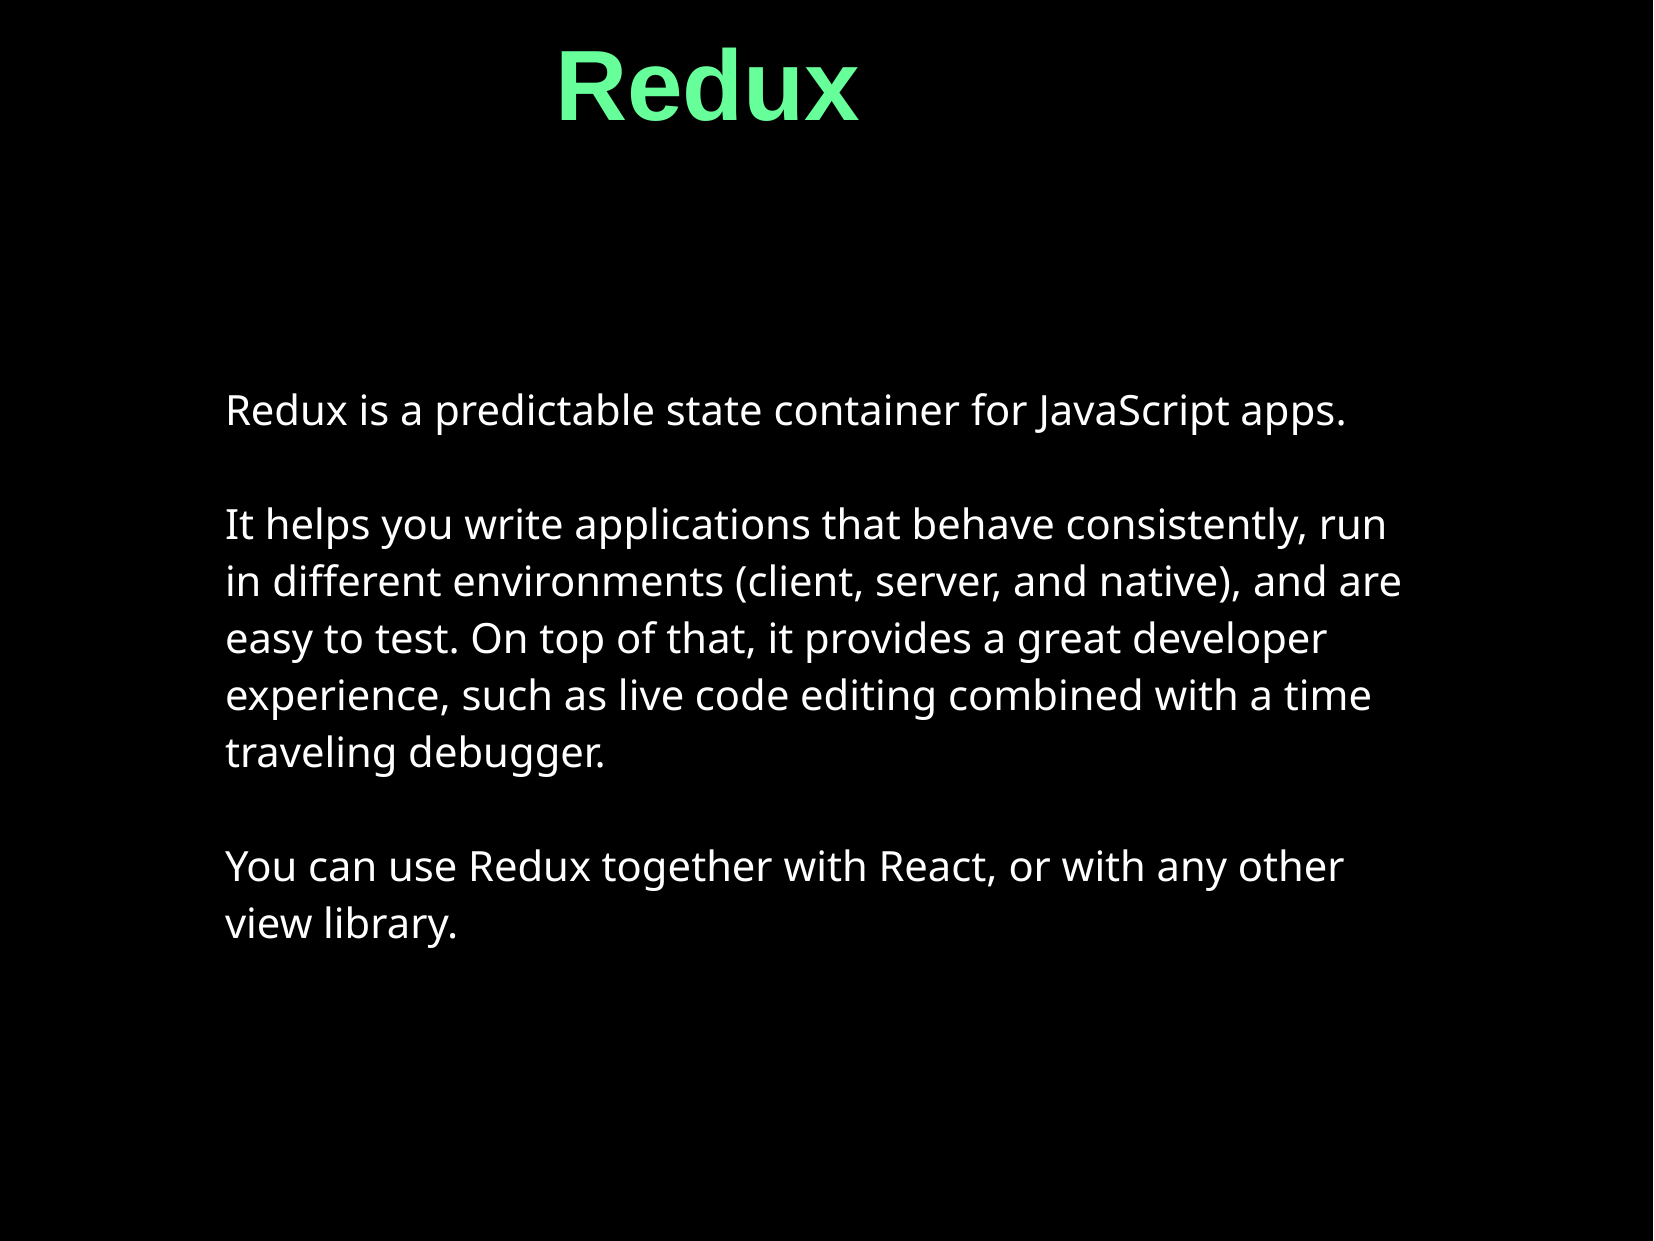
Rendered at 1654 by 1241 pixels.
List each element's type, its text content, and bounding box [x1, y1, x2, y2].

text_box Redux is a predictable state container for JavaScript apps. It helps you write applications that behave consistently, run in different environments (client, server, and native), and are easy to test. On top of that, it provides a great developer experience, such as live code editing combined with a time traveling debugger. You can use Redux together with React, or with any other view library. [225, 380, 1426, 906]
text_box Redux [555, 30, 1306, 151]
